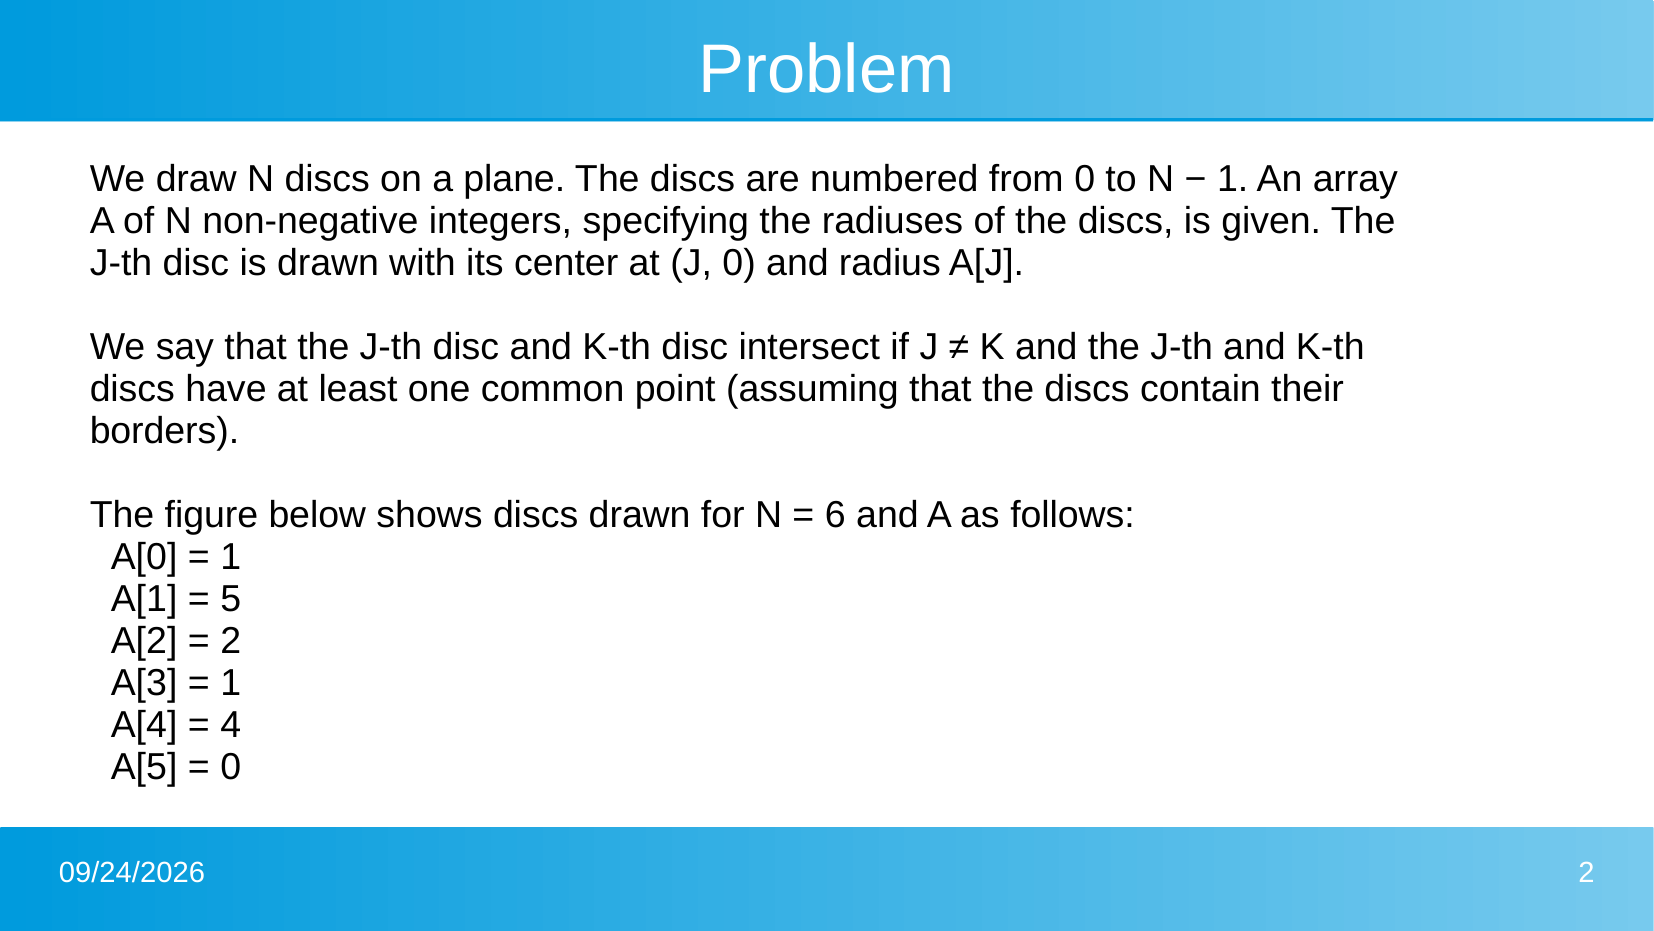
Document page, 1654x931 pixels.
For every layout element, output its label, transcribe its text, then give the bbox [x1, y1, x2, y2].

title Problem [59, 29, 1595, 108]
text_box We draw N discs on a plane. The discs are numbered from 0 to N − 1. An array A of N non-negative integers, specifying the radiuses of the discs, is given. The J-th disc is drawn with its center at (J, 0) and radius A[J]. We say that the J-th disc and K-th disc intersect if J ≠ K and the J-th and K-th discs have at least one common point (assuming that the discs contain their borders). The figure below shows discs drawn for N = 6 and A as follows: A[0] = 1 A[1] = 5 A[2] = 2 A[3] = 1 A[4] = 4 A[5] = 0 [75, 150, 1426, 795]
